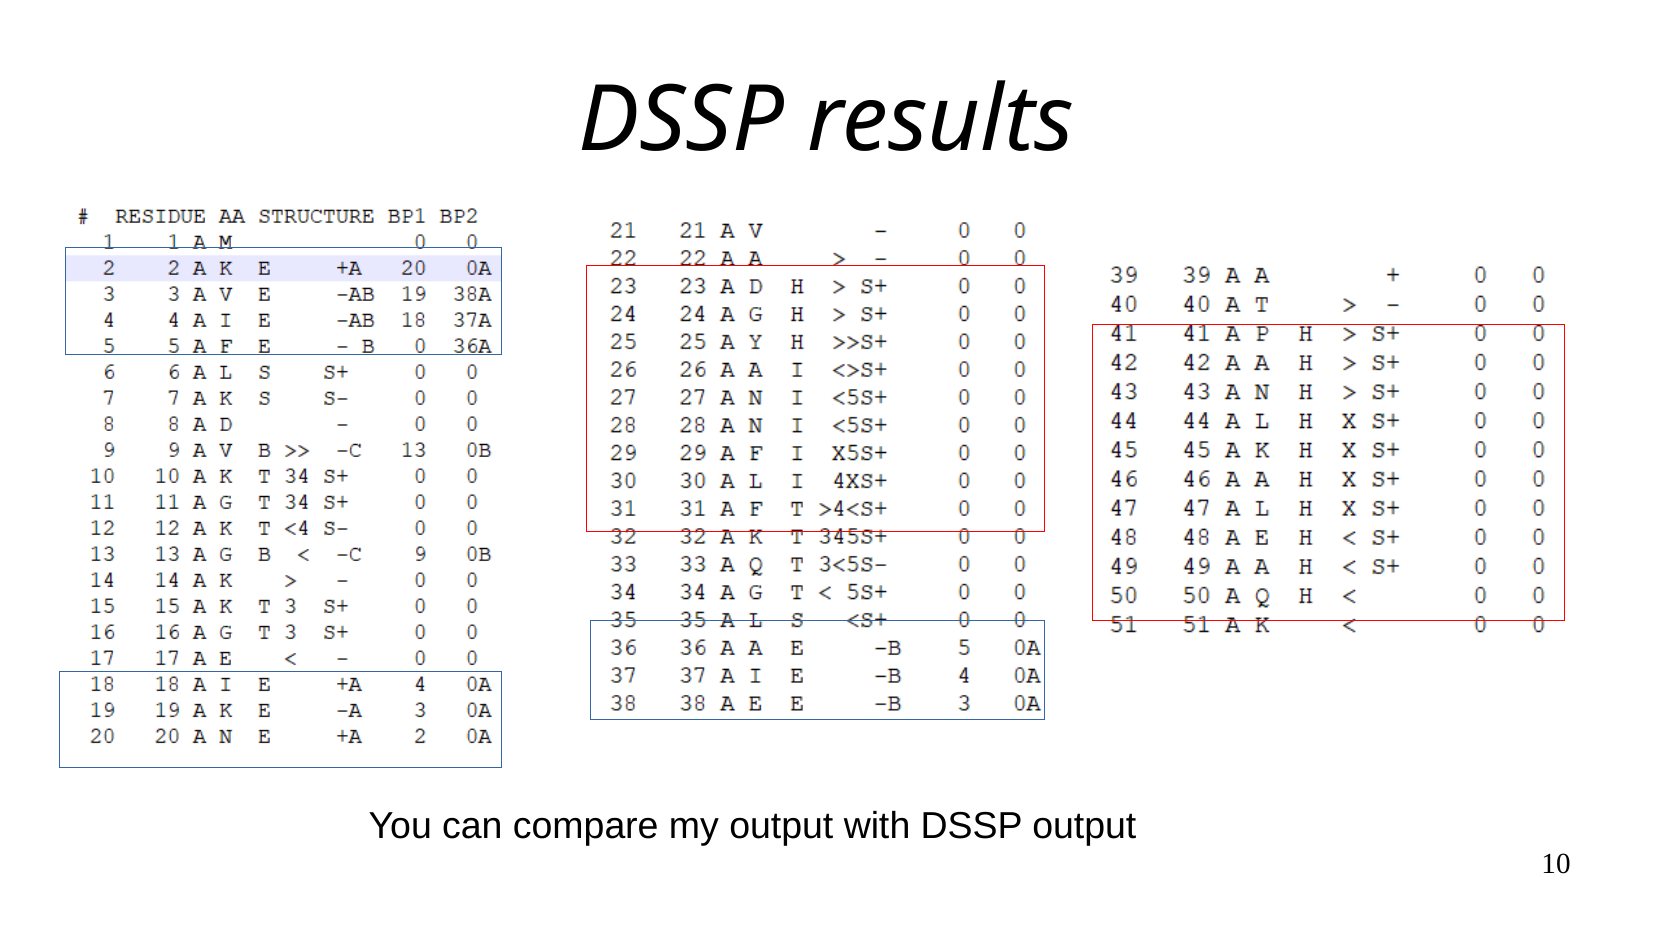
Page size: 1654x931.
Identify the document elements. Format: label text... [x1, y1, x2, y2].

picture [1089, 261, 1565, 644]
picture [65, 672, 501, 747]
text_box You can compare my output with DSSP output [353, 797, 1152, 855]
picture [1093, 325, 1564, 620]
title DSSP results [82, 37, 1571, 193]
picture [66, 248, 501, 354]
picture [65, 206, 502, 247]
picture [586, 217, 1045, 265]
picture [65, 355, 502, 671]
picture [586, 532, 1045, 720]
picture [591, 621, 1044, 719]
picture [587, 266, 1044, 531]
